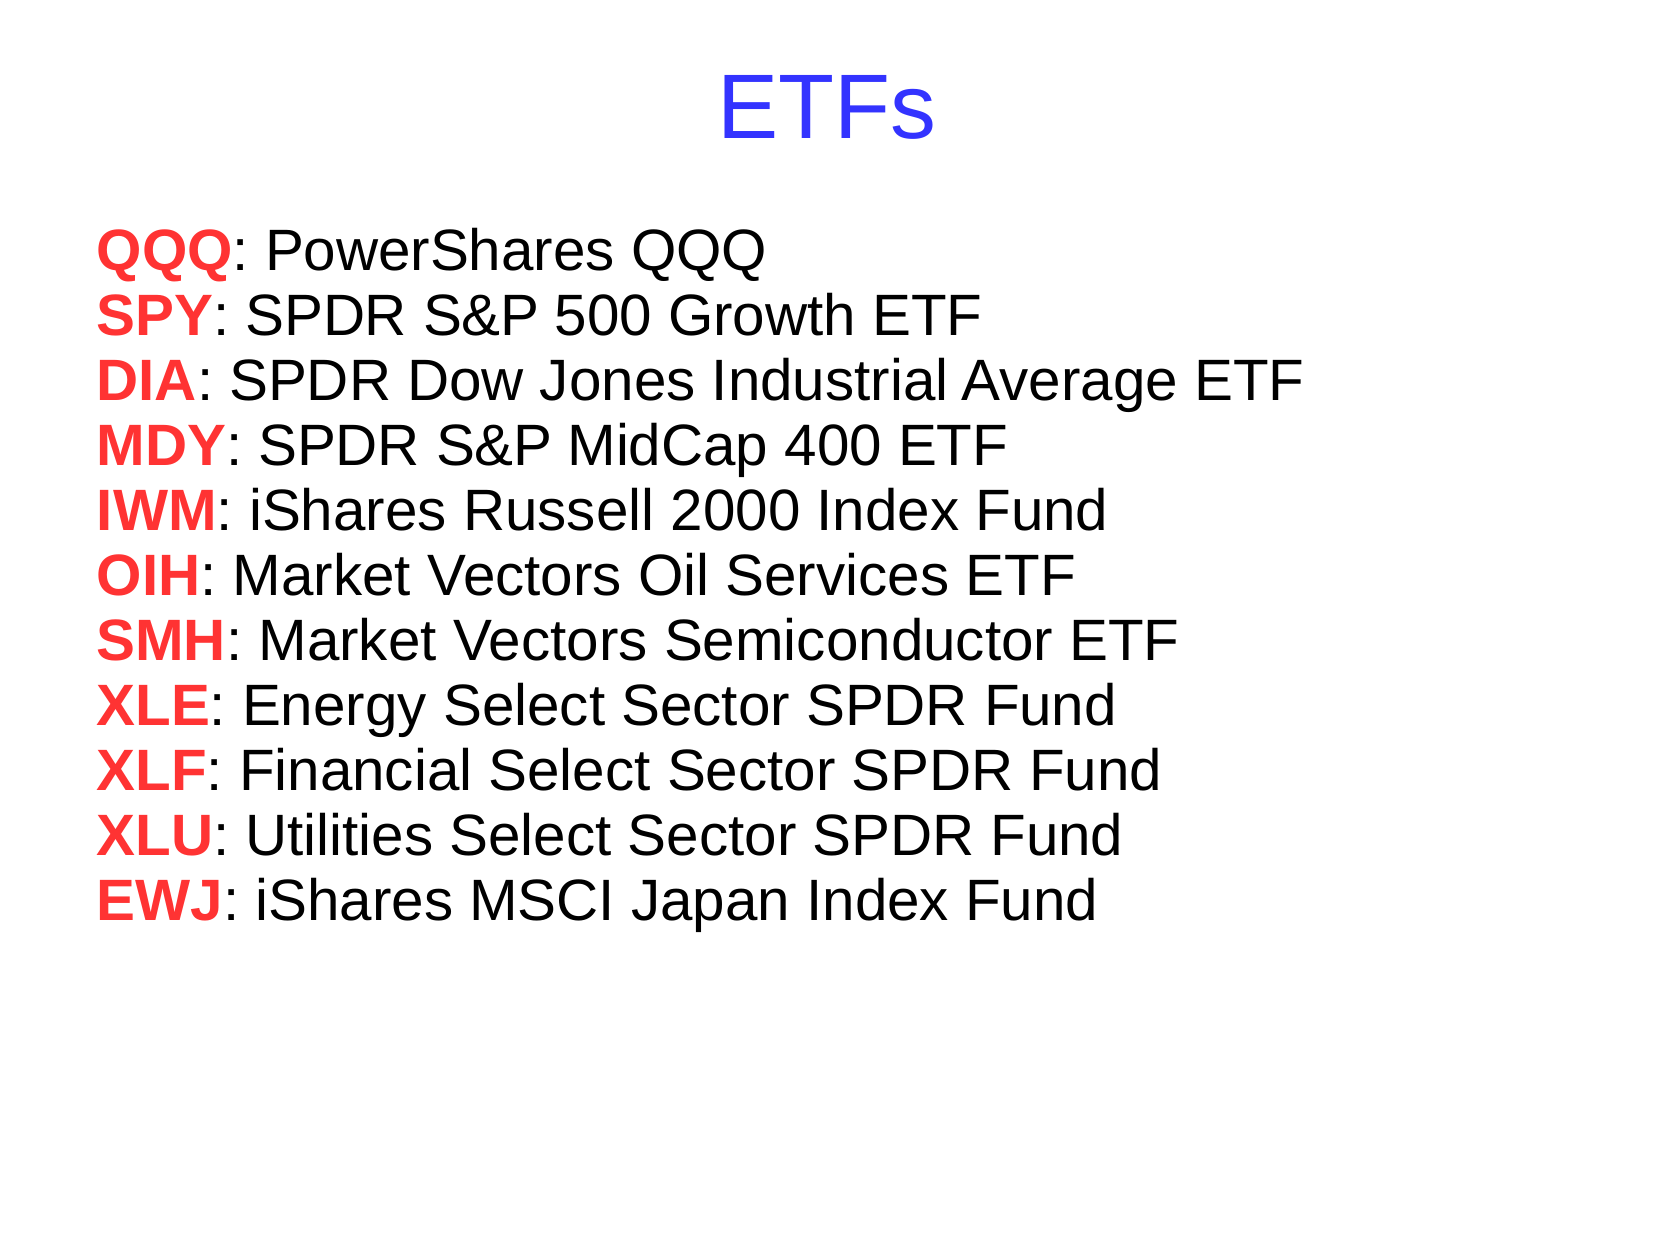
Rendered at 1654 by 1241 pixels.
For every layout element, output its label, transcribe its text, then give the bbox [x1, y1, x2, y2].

text_box QQQ: PowerShares QQQ SPY: SPDR S&P 500 Growth ETF DIA: SPDR Dow Jones Industrial Average ETF MDY: SPDR S&P MidCap 400 ETF IWM: iShares Russell 2000 Index Fund OIH: Market Vectors Oil Services ETF SMH: Market Vectors Semiconductor ETF XLE: Energy Select Sector SPDR Fund XLF: Financial Select Sector SPDR Fund XLU: Utilities Select Sector SPDR Fund EWJ: iShares MSCI Japan Index Fund [82, 210, 1531, 1036]
title ETFs [82, 49, 1572, 166]
